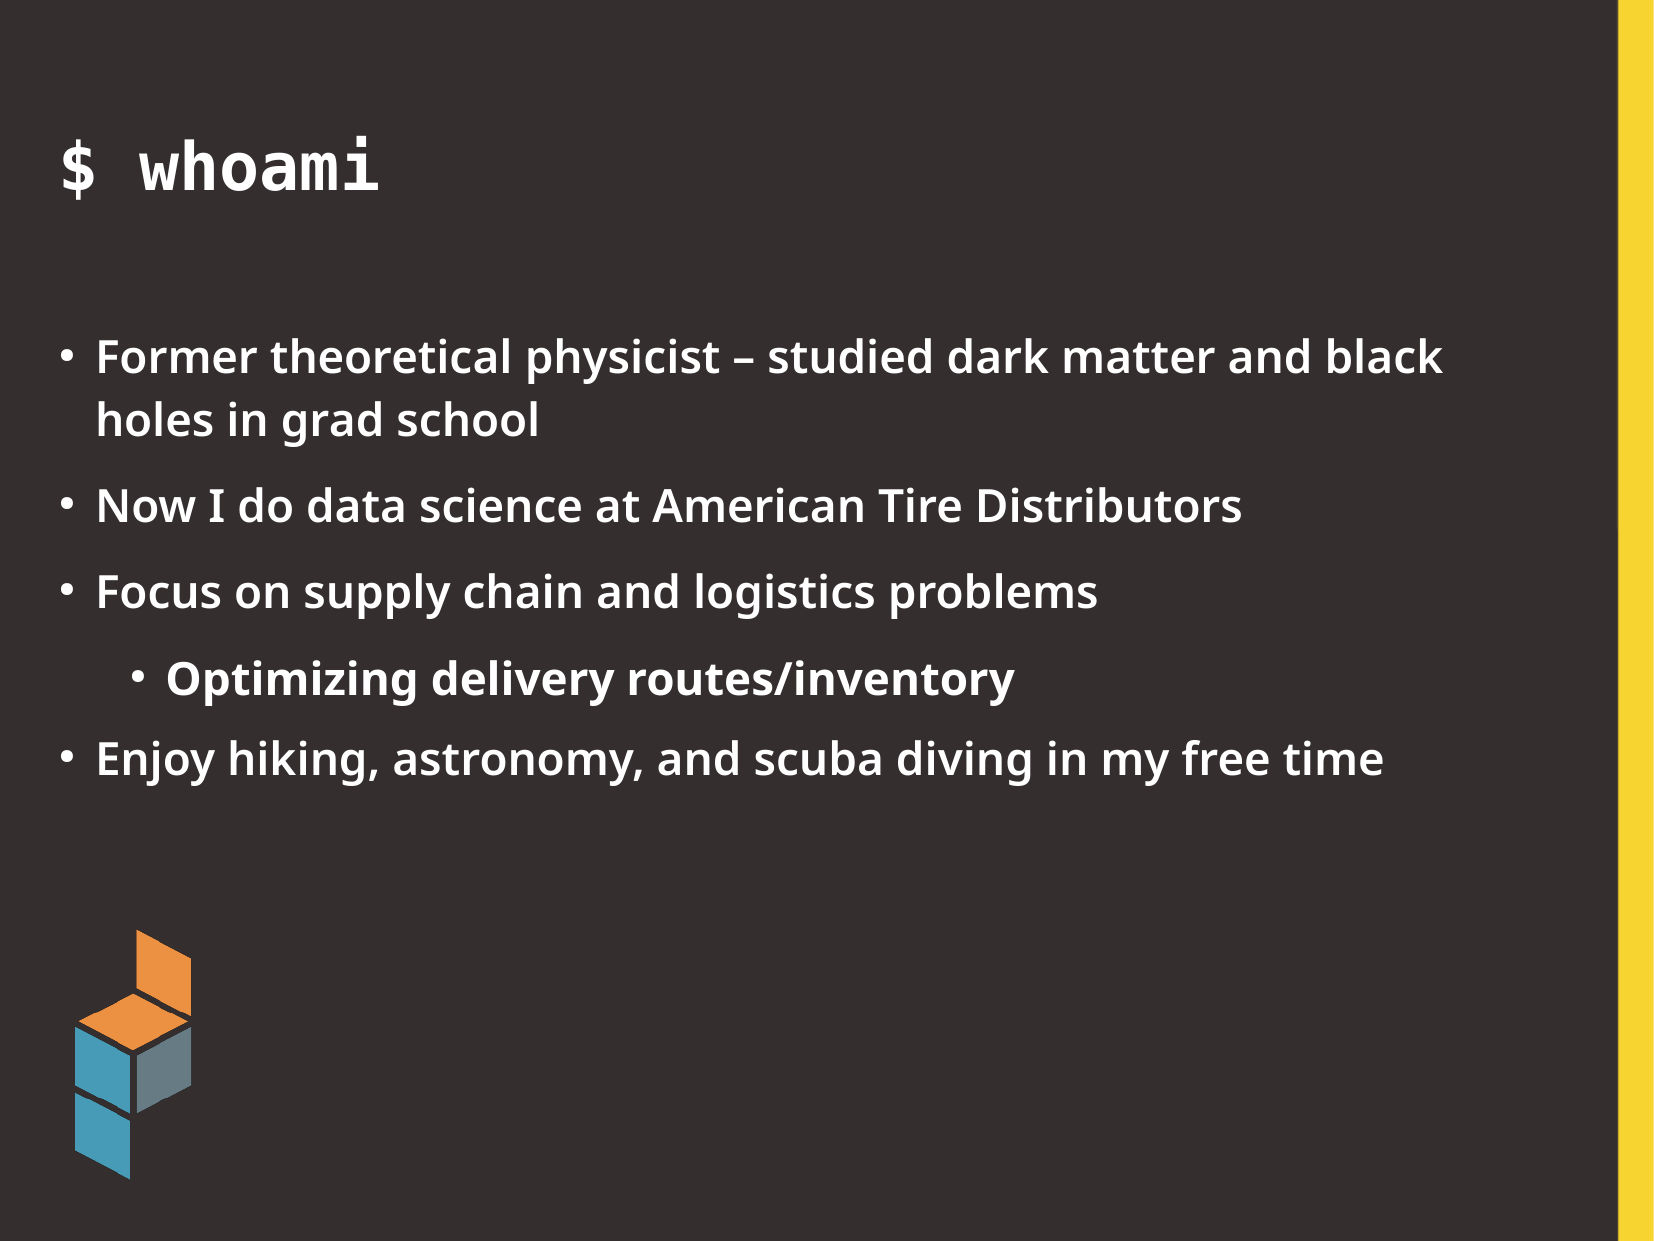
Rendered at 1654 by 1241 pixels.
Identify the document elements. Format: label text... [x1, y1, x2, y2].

list Former theoretical physicist – studied dark matter and black holes in grad school Now I do data science at American Tire Distributors Focus on supply chain and logistics problems Optimizing delivery routes/inventory Enjoy hiking, astronomy, and scuba diving in my free time [59, 324, 1565, 1093]
title $ whoami [59, 59, 1595, 207]
picture [0, 0, 1654, 1241]
